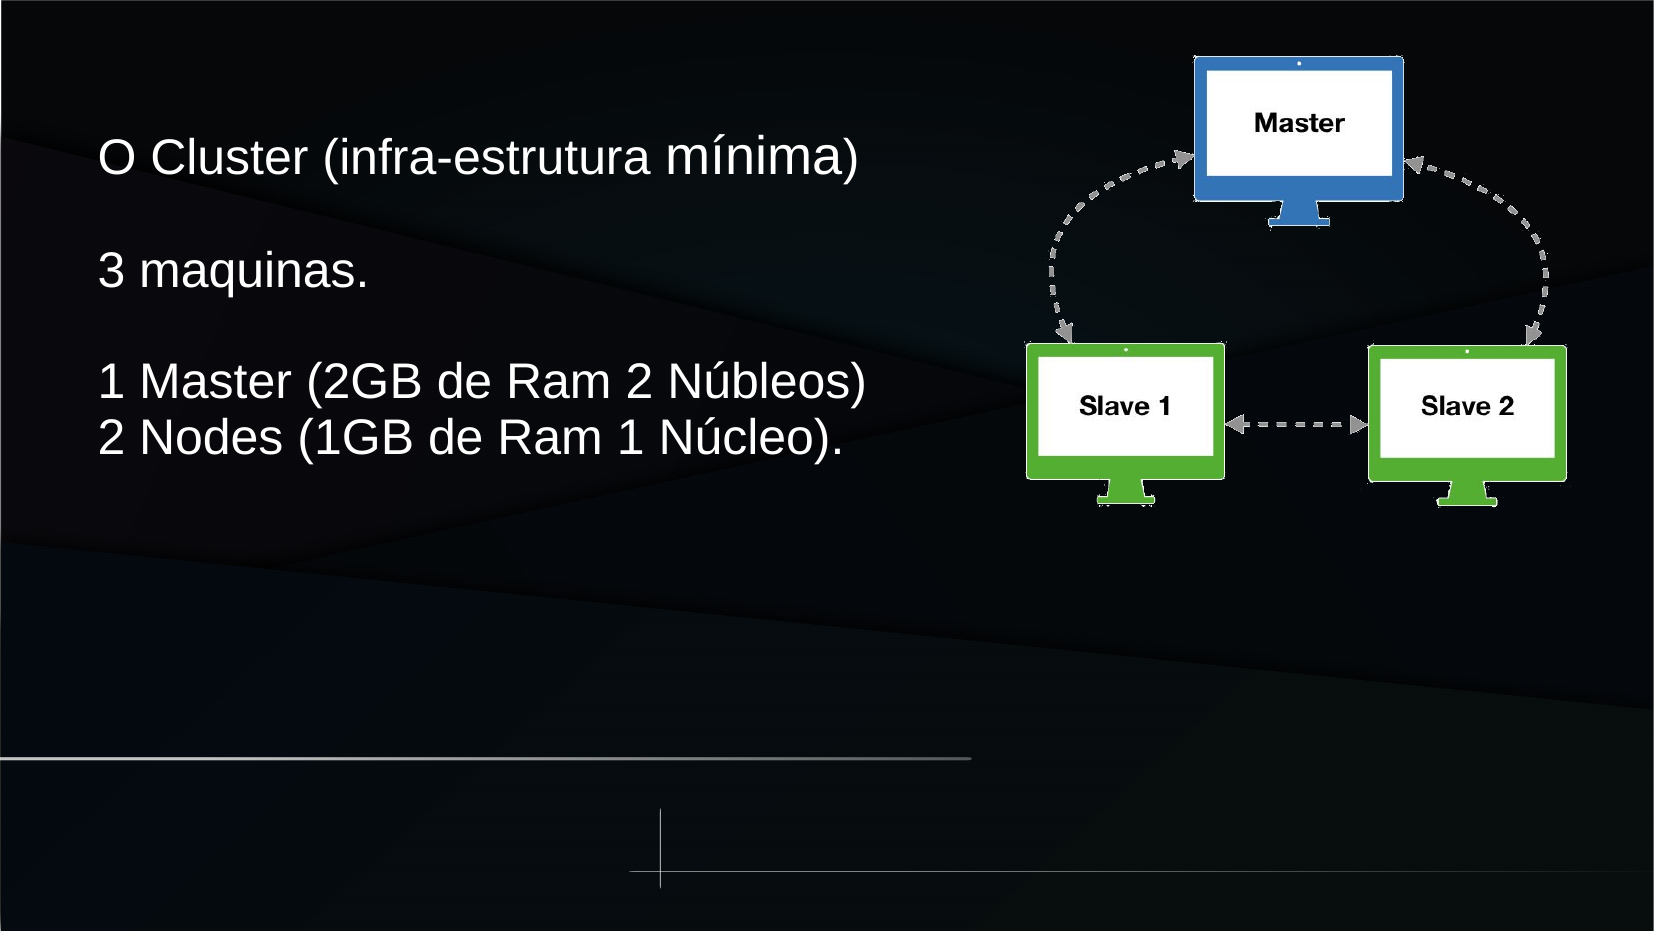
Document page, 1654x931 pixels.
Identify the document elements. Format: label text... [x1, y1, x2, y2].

picture [0, 0, 1654, 931]
text_box O Cluster (infra-estrutura mínima) 3 maquinas. 1 Master (2GB de Ram 2 Núbleos) 2 Nodes (1GB de Ram 1 Núcleo). [82, 118, 883, 473]
